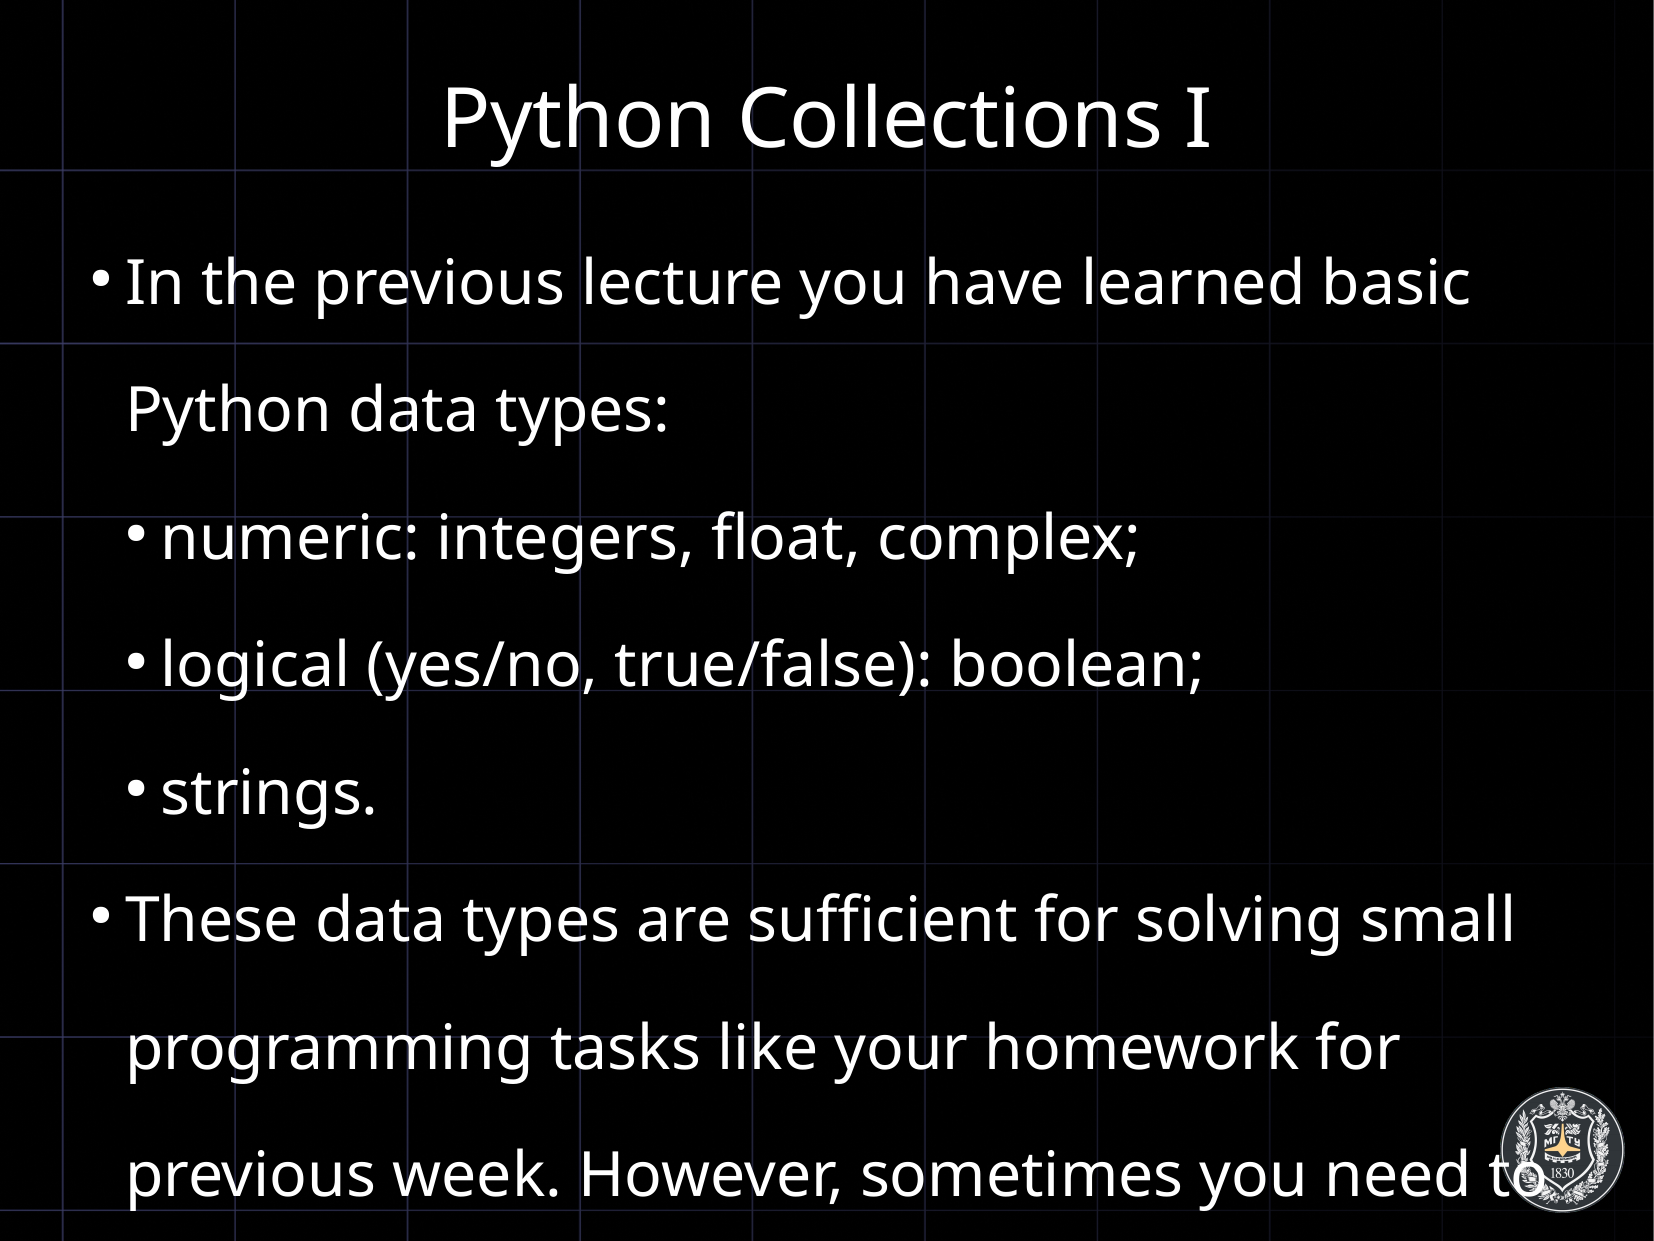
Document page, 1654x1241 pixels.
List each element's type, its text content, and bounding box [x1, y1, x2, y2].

text_box In the previous lecture you have learned basic Python data types: numeric: integers, float, complex; logical (yes/no, true/false): boolean; strings. These data types are sufficient for solving small programming tasks like your homework for previous week. However, sometimes you need to do much more complex stuff. For example, remember multiple numbers or strings, provided by user. [75, 187, 1576, 1234]
picture [0, 0, 1654, 1241]
title Python Collections I [82, 37, 1571, 187]
